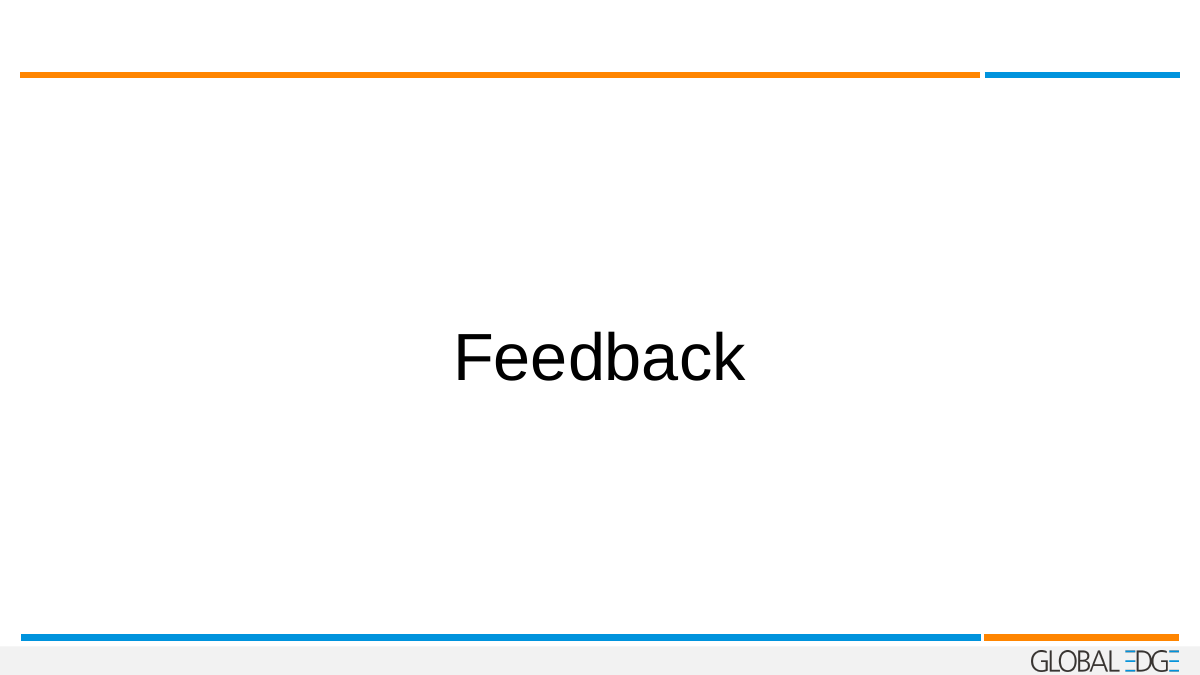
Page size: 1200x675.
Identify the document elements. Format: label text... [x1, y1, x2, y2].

picture [1031, 650, 1179, 672]
subtitle Feedback [20, 87, 1179, 628]
